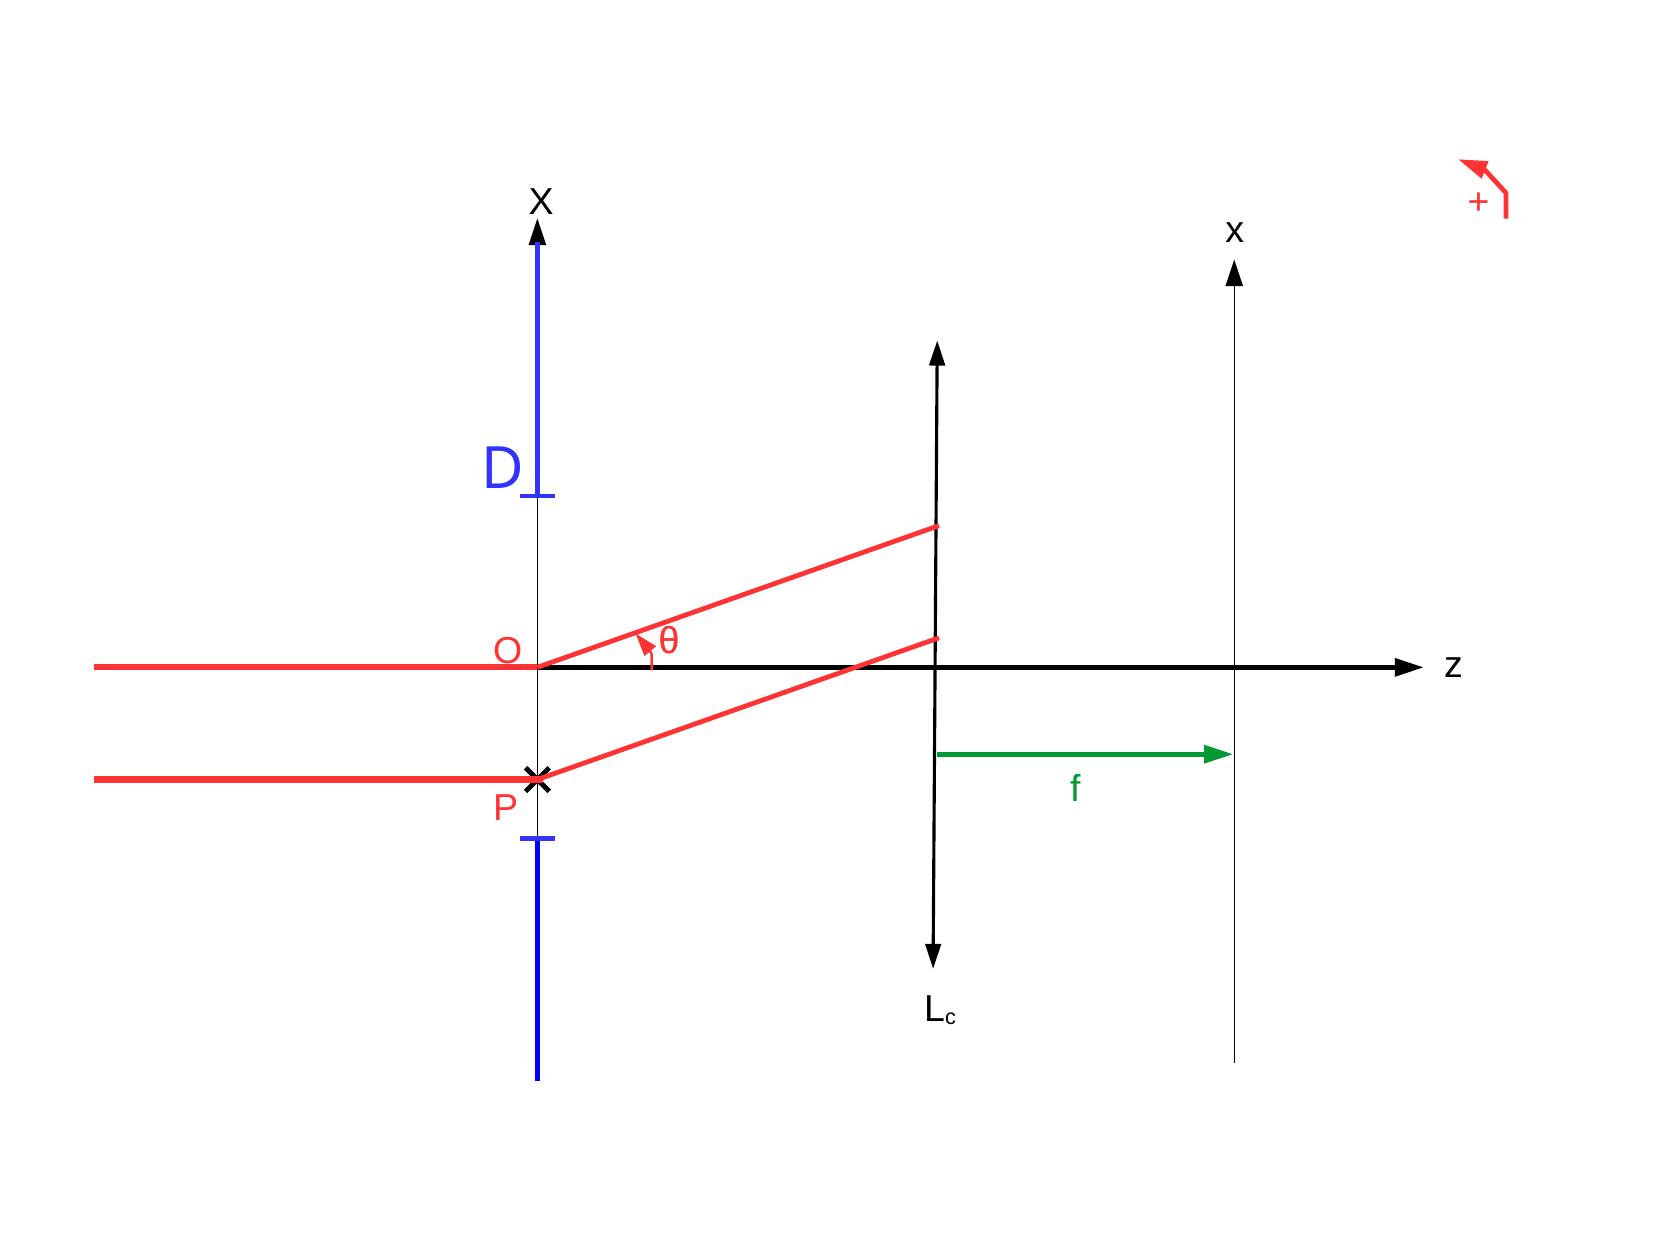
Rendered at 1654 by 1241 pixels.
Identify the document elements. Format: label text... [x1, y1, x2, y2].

text_box O [478, 622, 526, 664]
text_box z [1429, 635, 1489, 693]
text_box f [1055, 760, 1127, 817]
text_box x [1210, 200, 1282, 263]
text_box + [1452, 173, 1501, 231]
text_box D [466, 419, 550, 499]
text_box P [478, 779, 550, 837]
text_box O [478, 670, 526, 680]
text_box Lc [909, 980, 1004, 1050]
text_box X [513, 173, 585, 231]
text_box θ [643, 611, 691, 669]
text_box D [540, 419, 550, 494]
